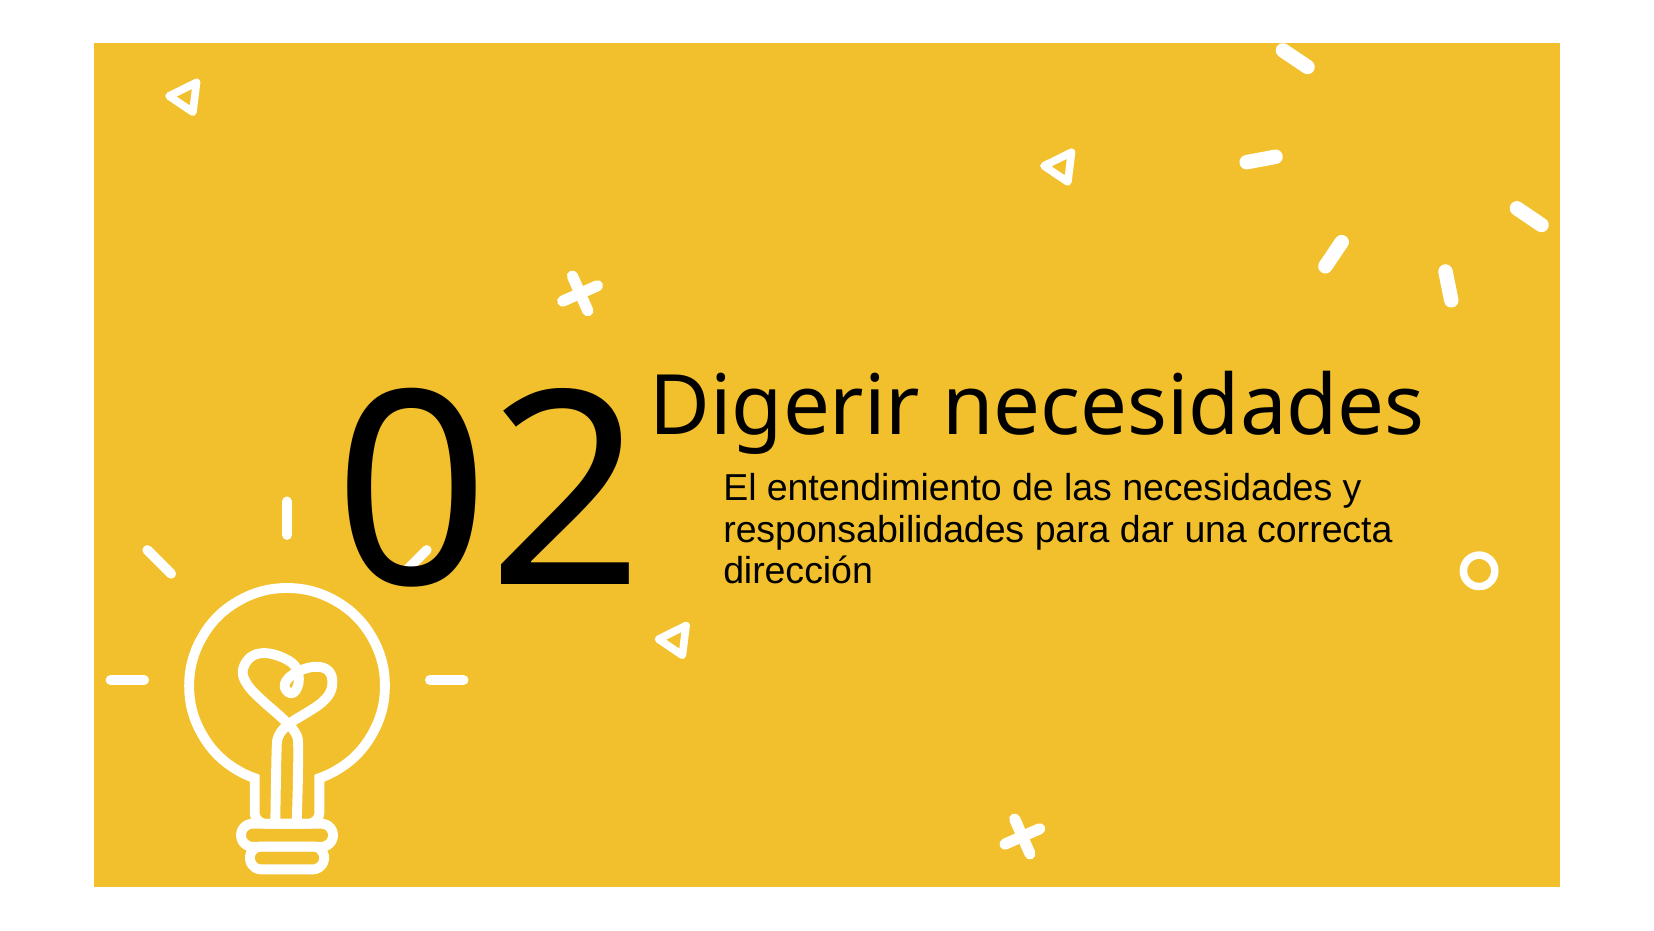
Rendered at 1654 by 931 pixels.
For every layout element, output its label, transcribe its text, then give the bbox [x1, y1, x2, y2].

text_box El entendimiento de las necesidades y responsabilidades para dar una correcta dirección [708, 458, 1435, 810]
title Digerir necesidades [649, 288, 1536, 516]
title 02 [334, 295, 680, 665]
